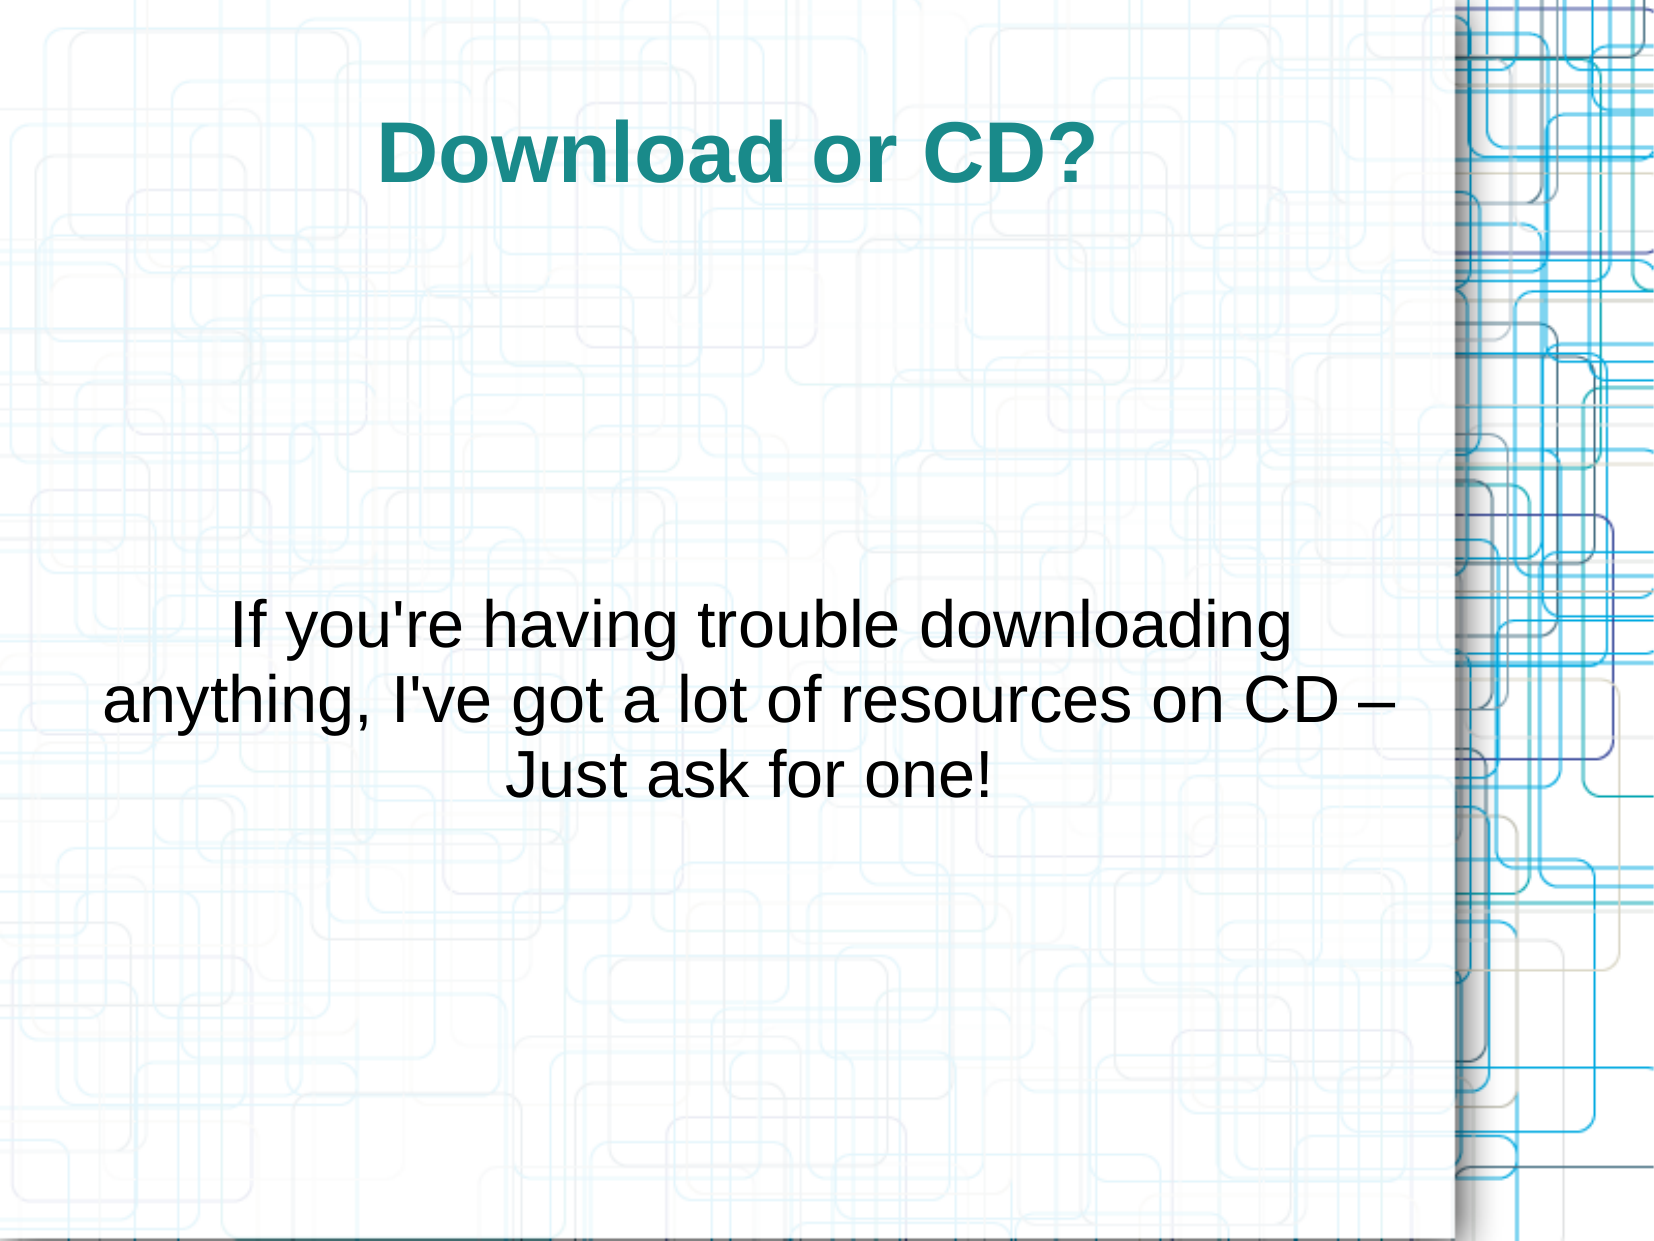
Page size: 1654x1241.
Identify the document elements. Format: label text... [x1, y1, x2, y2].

subtitle If you're having trouble downloading anything, I've got a lot of resources on CD – Just ask for one! [82, 290, 1418, 1109]
title Download or CD? [59, 49, 1418, 257]
picture [0, 0, 1654, 1241]
